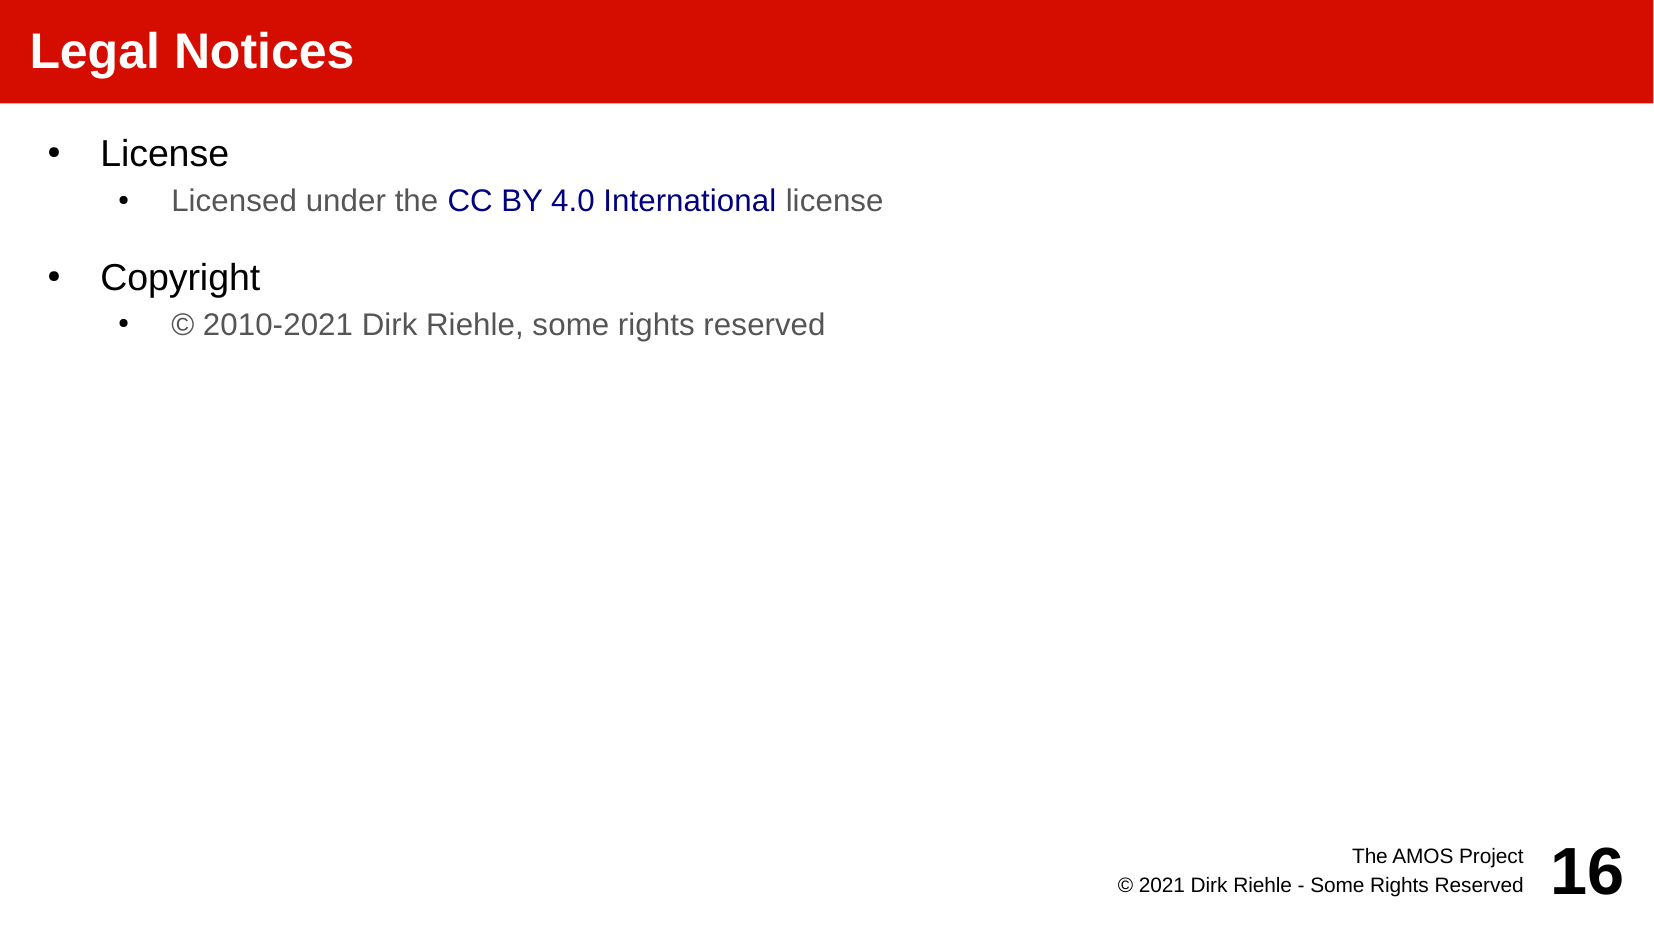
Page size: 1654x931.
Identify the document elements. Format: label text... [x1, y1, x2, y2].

list License Licensed under the CC BY 4.0 International license Copyright © 2010-2021 Dirk Riehle, some rights reserved [29, 132, 1625, 813]
title Legal Notices [0, 0, 1654, 104]
